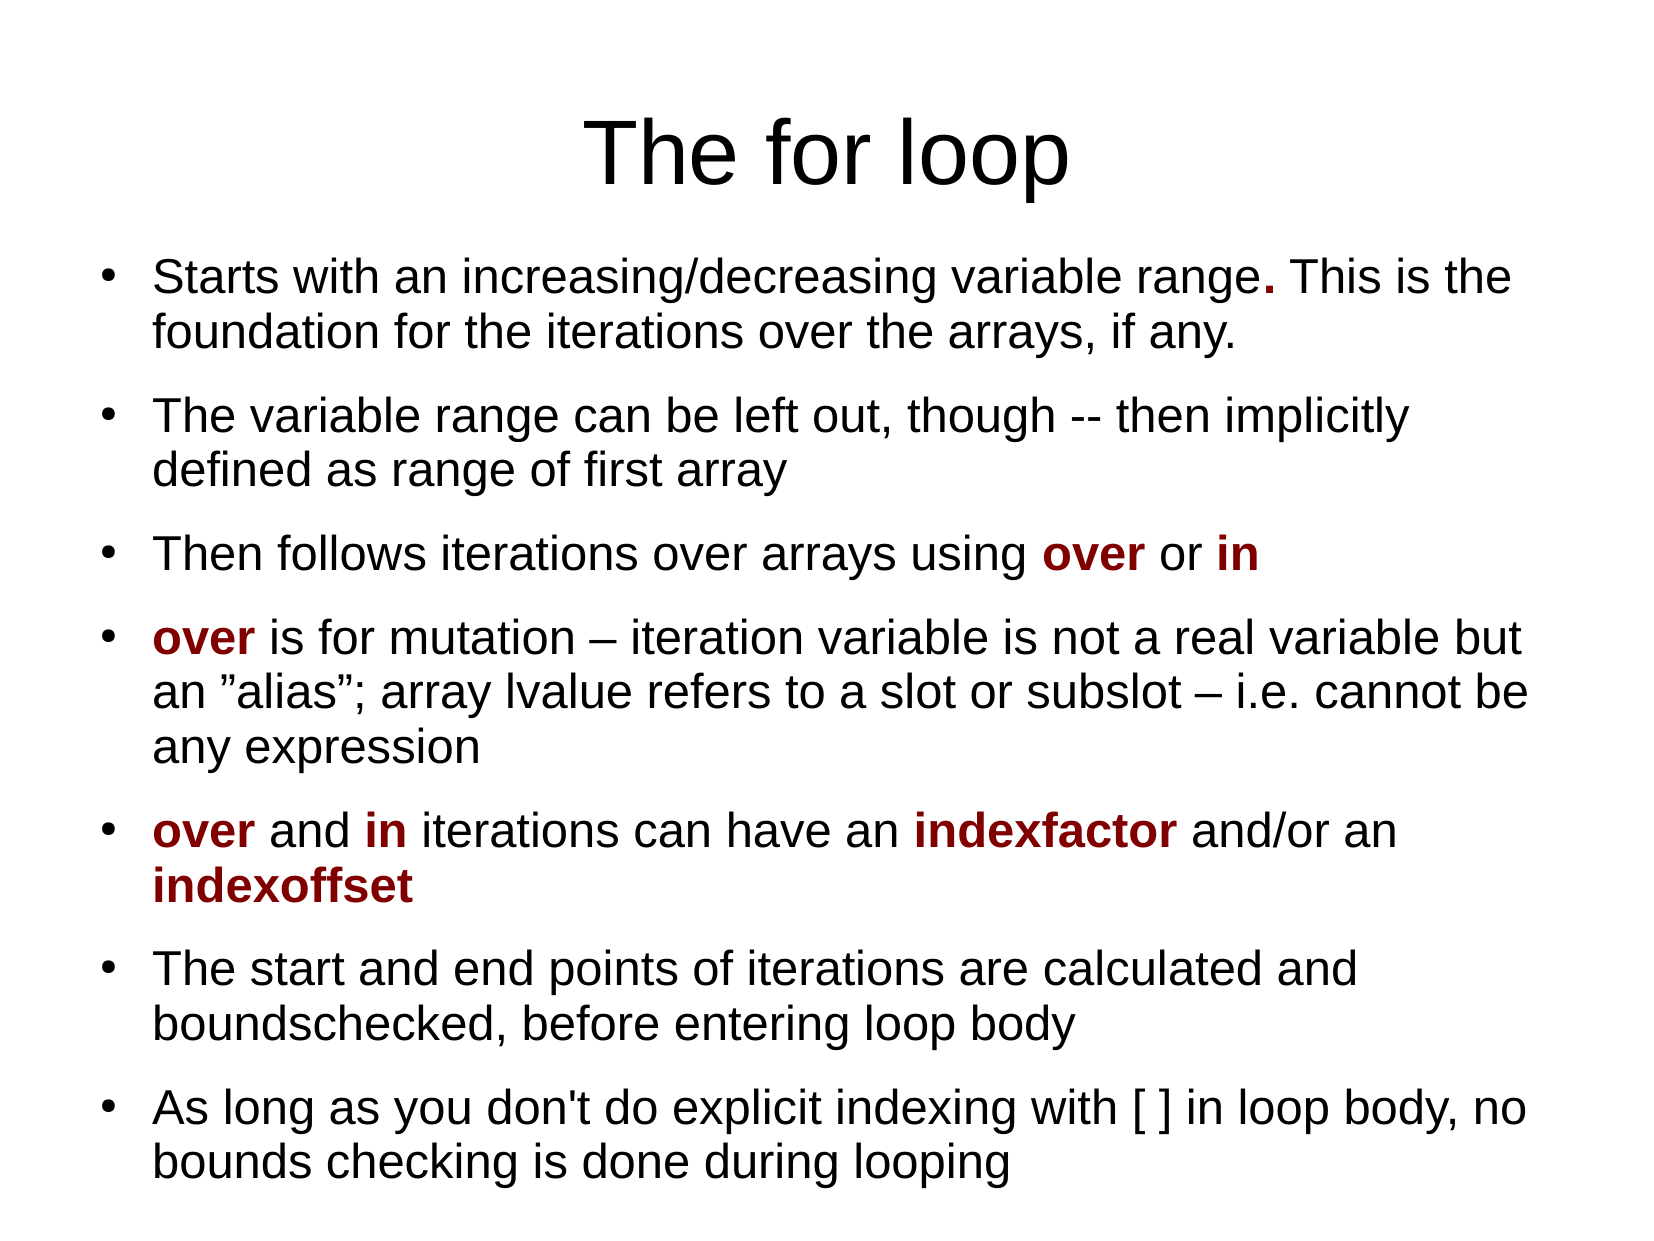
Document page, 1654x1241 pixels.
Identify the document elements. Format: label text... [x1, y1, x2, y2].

list Starts with an increasing/decreasing variable range. This is the foundation for the iterations over the arrays, if any. The variable range can be left out, though -- then implicitly defined as range of first array Then follows iterations over arrays using over or in over is for mutation – iteration variable is not a real variable but an ”alias”; array lvalue refers to a slot or subslot – i.e. cannot be any expression over and in iterations can have an indexfactor and/or an indexoffset The start and end points of iterations are calculated and boundschecked, before entering loop body As long as you don't do explicit indexing with [ ] in loop body, no bounds checking is done during looping [82, 249, 1571, 1193]
title The for loop [82, 49, 1571, 249]
